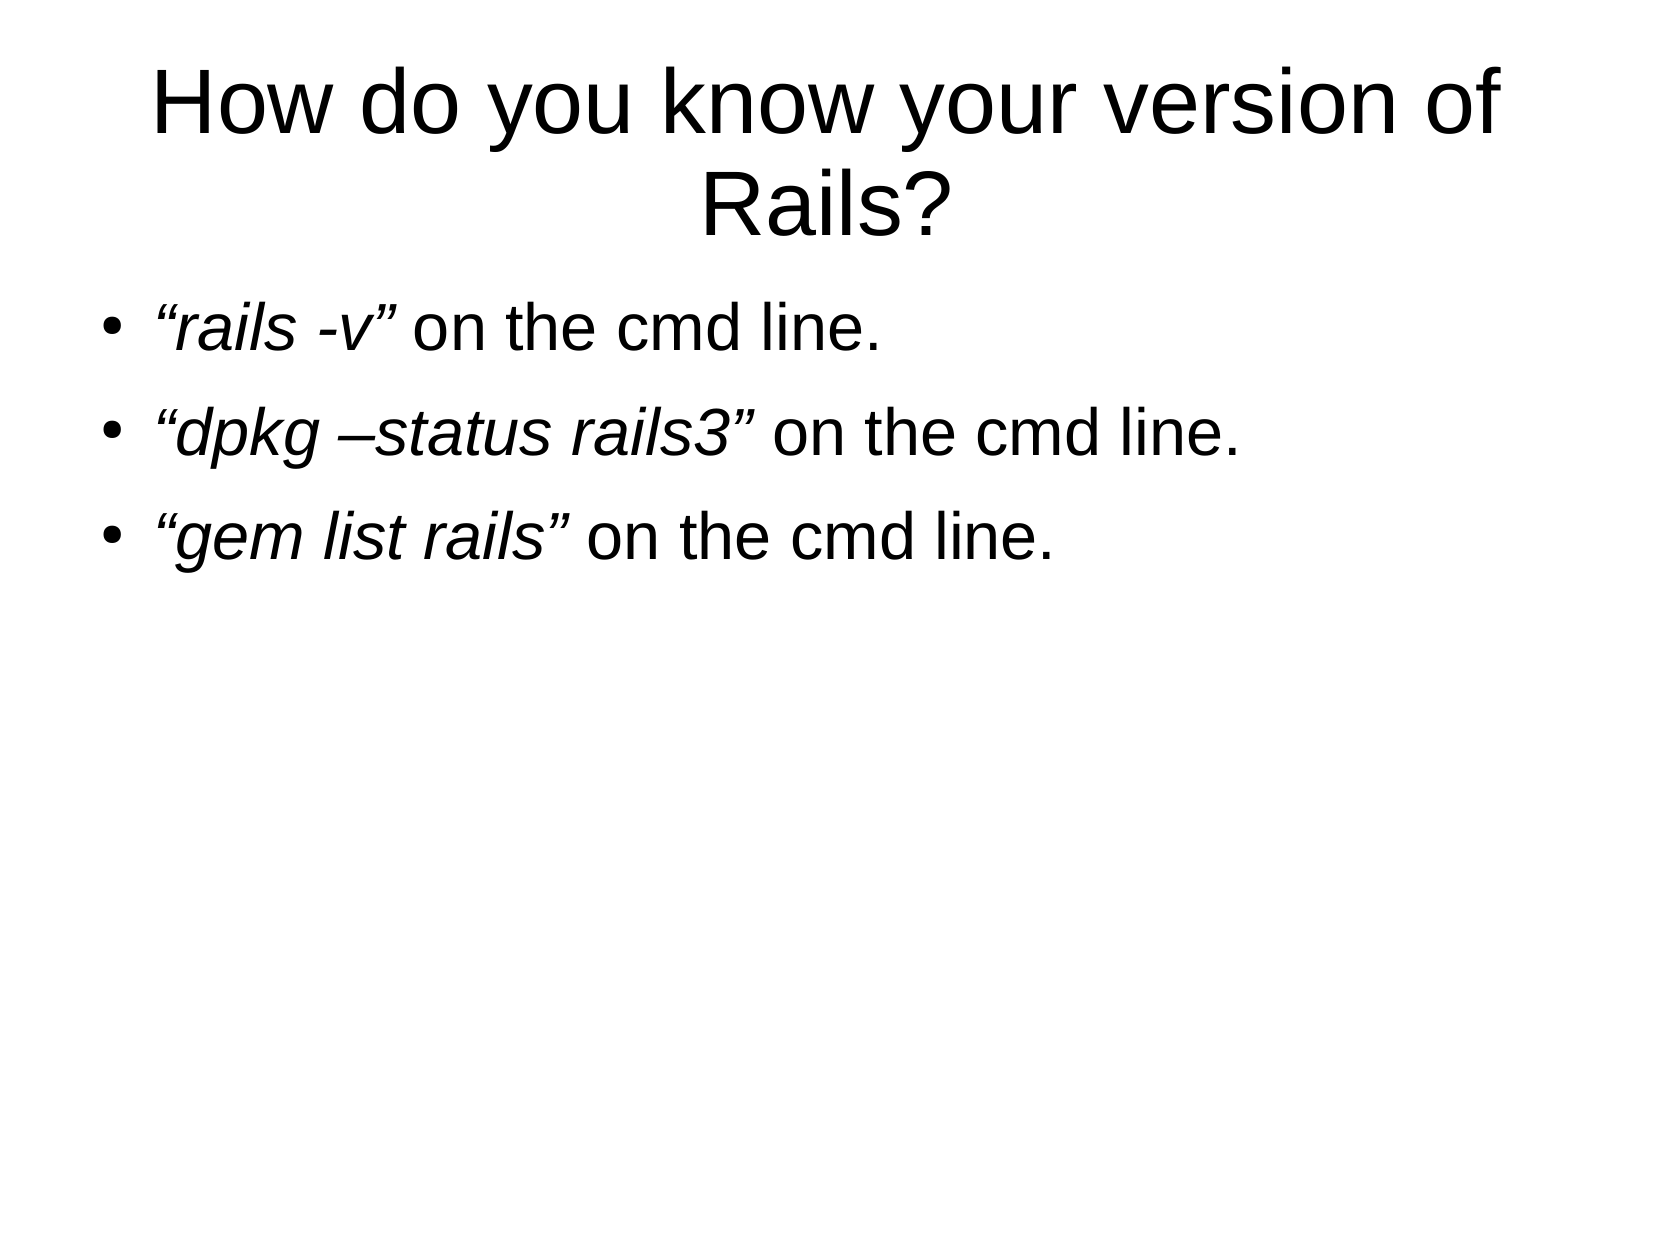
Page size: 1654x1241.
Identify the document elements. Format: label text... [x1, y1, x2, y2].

title How do you know your version of Rails? [82, 49, 1571, 257]
list “rails -v” on the cmd line. “dpkg –status rails3” on the cmd line. “gem list rails” on the cmd line. [82, 290, 1538, 1010]
